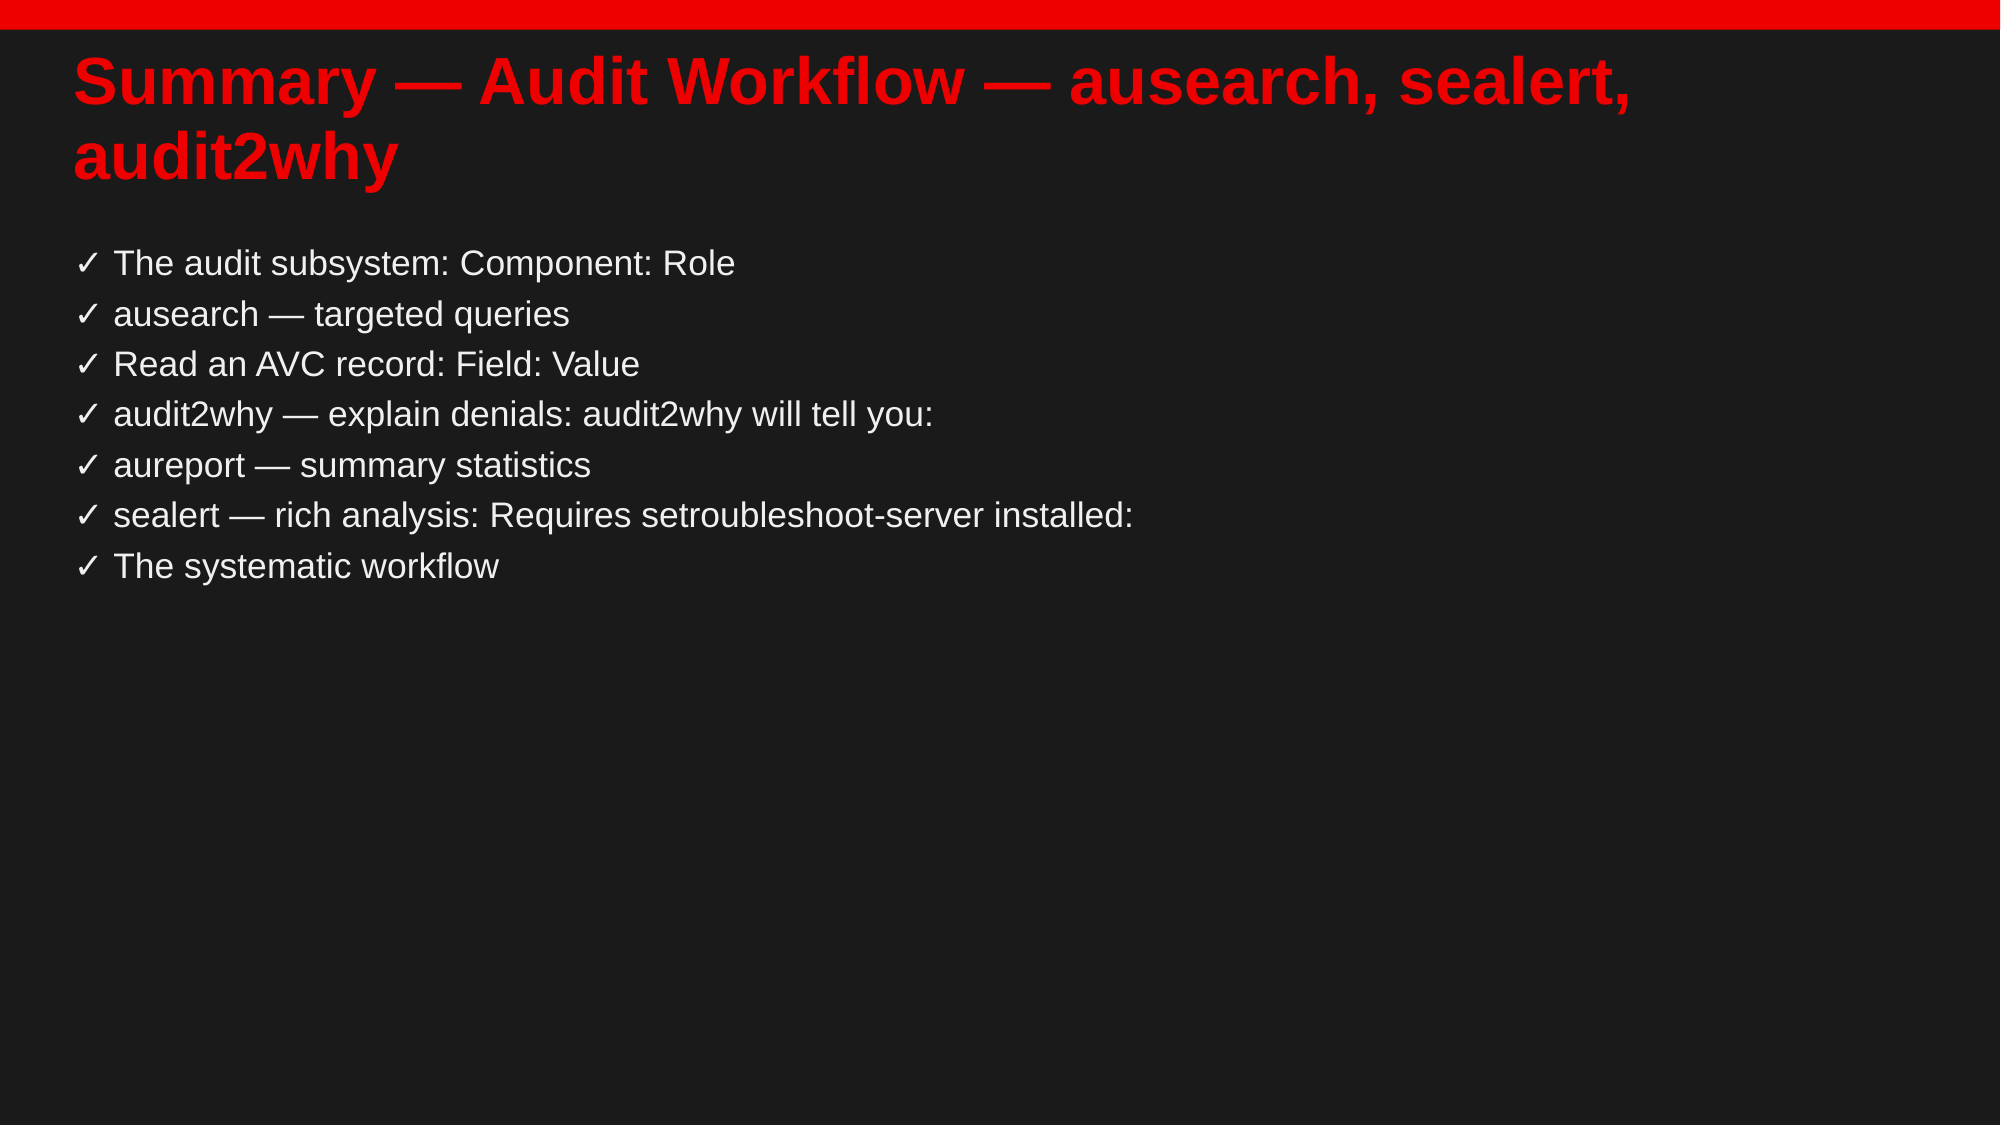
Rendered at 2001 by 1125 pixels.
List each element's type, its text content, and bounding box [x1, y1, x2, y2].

text_box [0, 0, 2001, 30]
text_box ✓ The audit subsystem: Component: Role ✓ ausearch — targeted queries ✓ Read an AVC record: Field: Value ✓ audit2why — explain denials: audit2why will tell you: ✓ aureport — summary statistics ✓ sealert — rich analysis: Requires setroubleshoot-server installed: ✓ The systematic workflow [59, 236, 1942, 1037]
text_box Summary — Audit Workflow — ausearch, sealert, audit2why [59, 36, 1942, 208]
